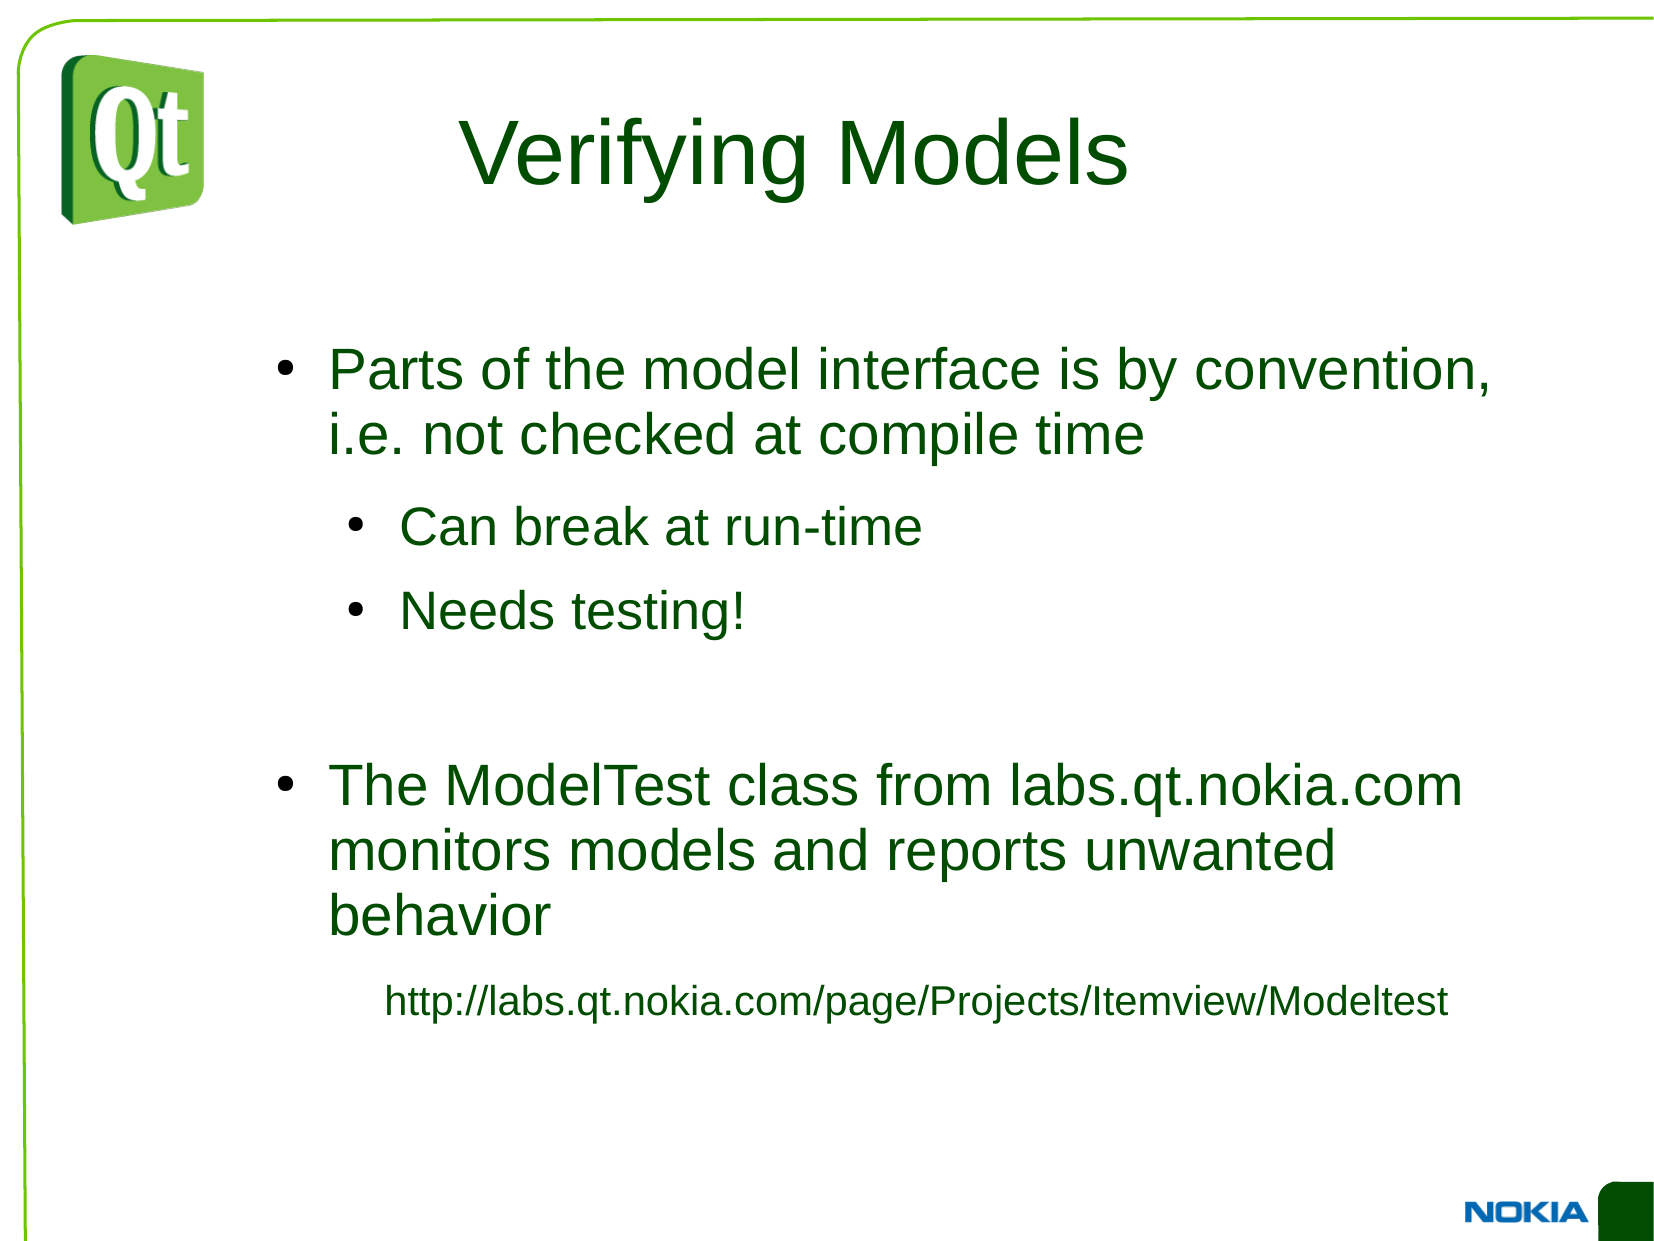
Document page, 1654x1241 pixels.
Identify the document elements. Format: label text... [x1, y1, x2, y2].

picture [61, 55, 204, 225]
picture [1465, 1201, 1589, 1223]
list Parts of the model interface is by convention, i.e. not checked at compile time Can break at run-time Needs testing! The ModelTest class from labs.qt.nokia.com monitors models and reports unwanted behavior http://labs.qt.nokia.com/page/Projects/Itemview/Modeltest [257, 336, 1577, 1141]
title Verifying Models [257, 56, 1333, 250]
